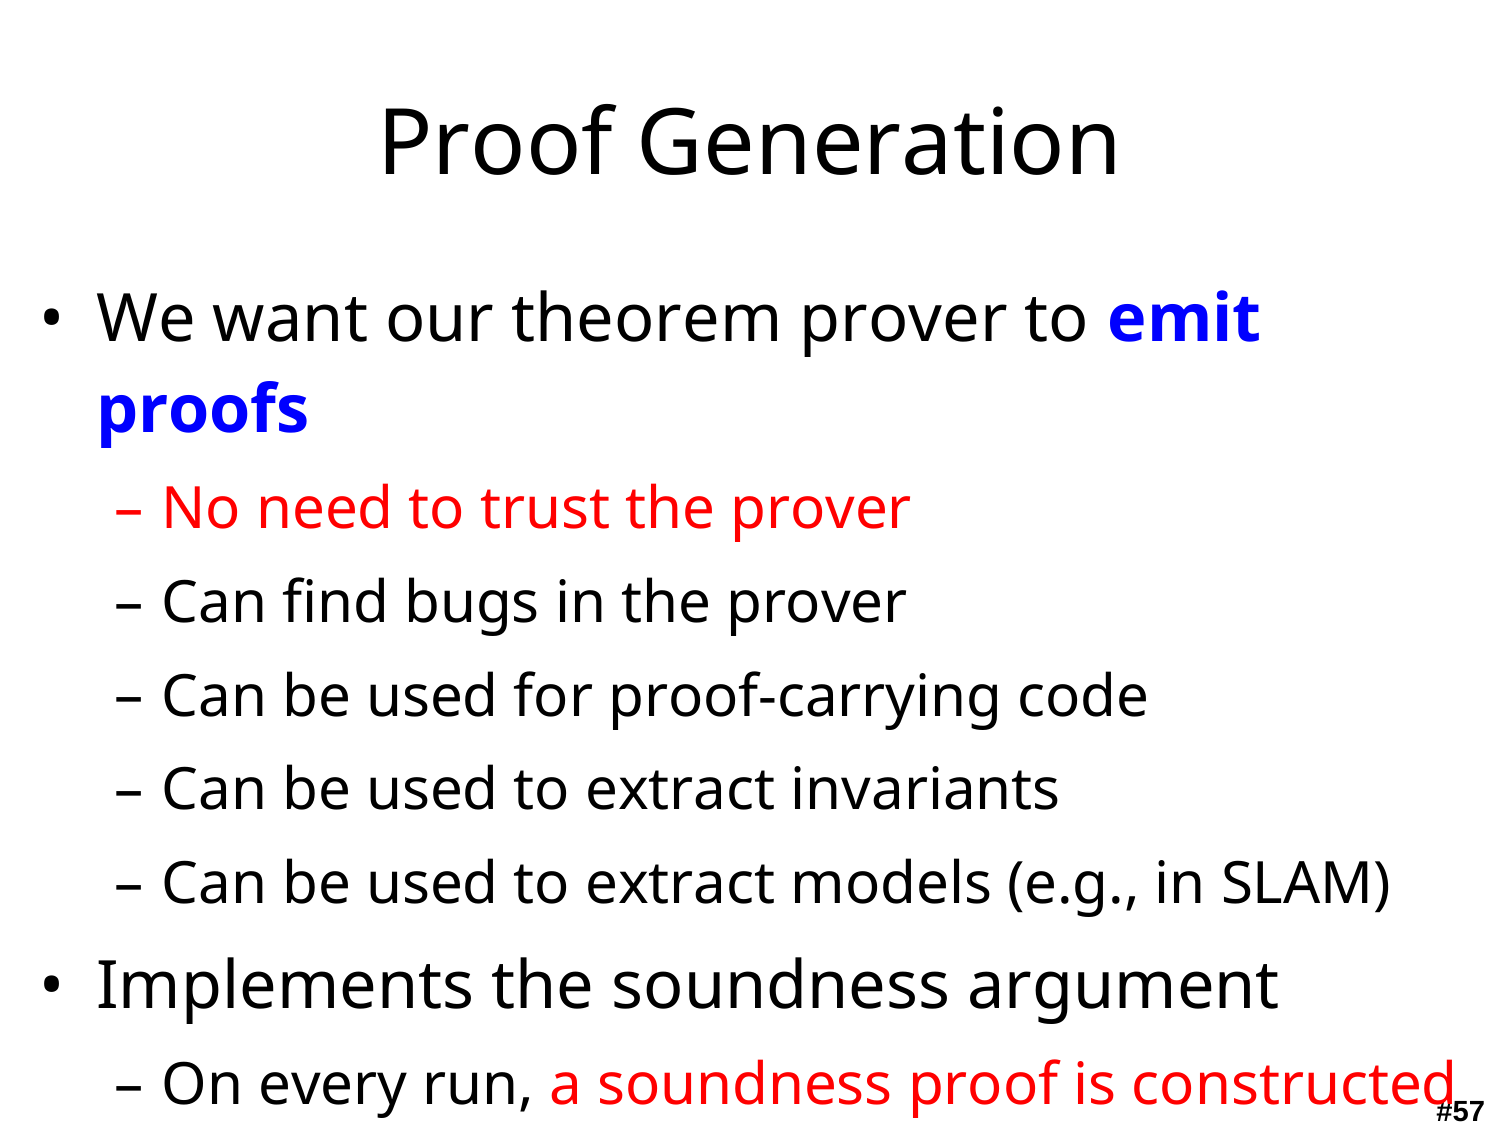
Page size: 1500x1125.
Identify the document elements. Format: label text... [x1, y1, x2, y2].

title Proof Generation [24, 45, 1476, 233]
list We want our theorem prover to emit proofs No need to trust the prover Can find bugs in the prover Can be used for proof-carrying code Can be used to extract invariants Can be used to extract models (e.g., in SLAM) Implements the soundness argument On every run, a soundness proof is constructed [24, 262, 1476, 1101]
